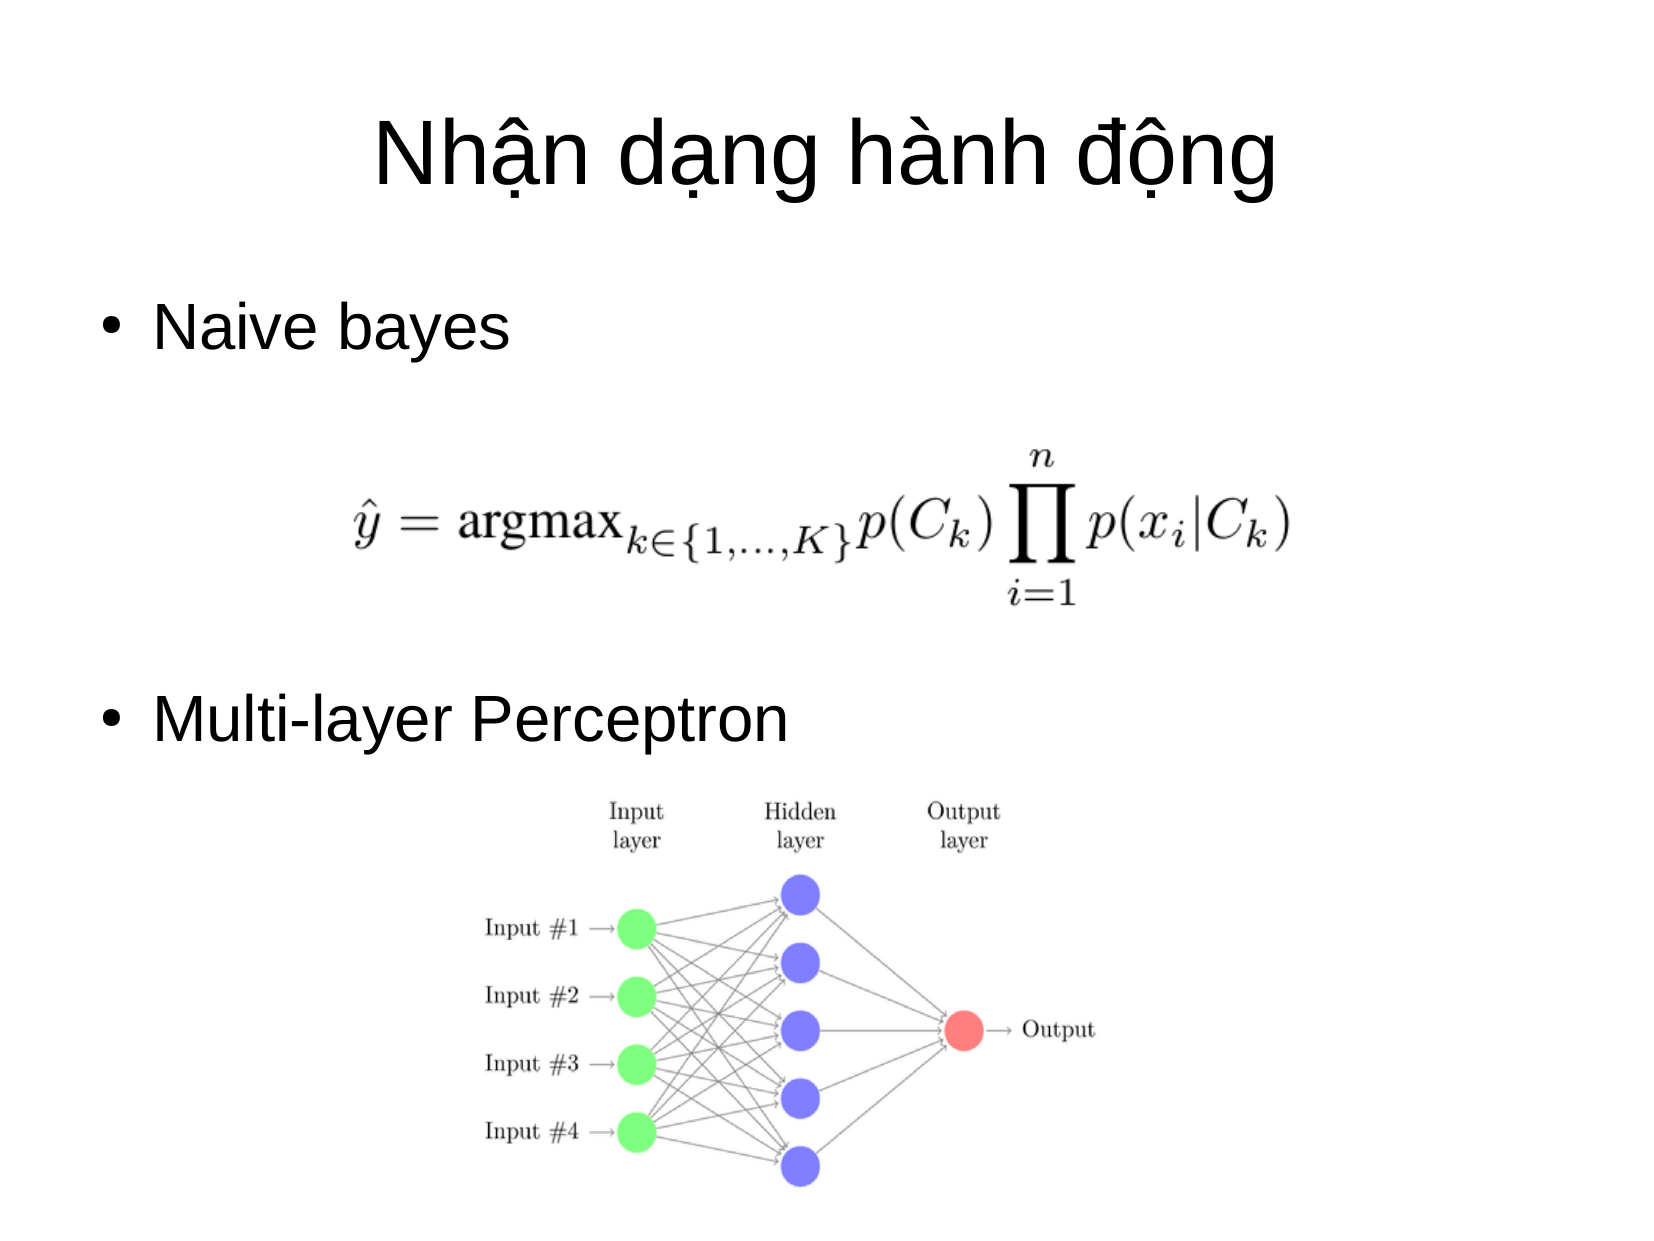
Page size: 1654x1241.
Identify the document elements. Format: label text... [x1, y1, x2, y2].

picture [312, 434, 1321, 621]
picture [463, 779, 1126, 1201]
title Nhận dạng hành động [82, 49, 1571, 257]
list Naive bayes Multi-layer Perceptron [82, 290, 1571, 1010]
